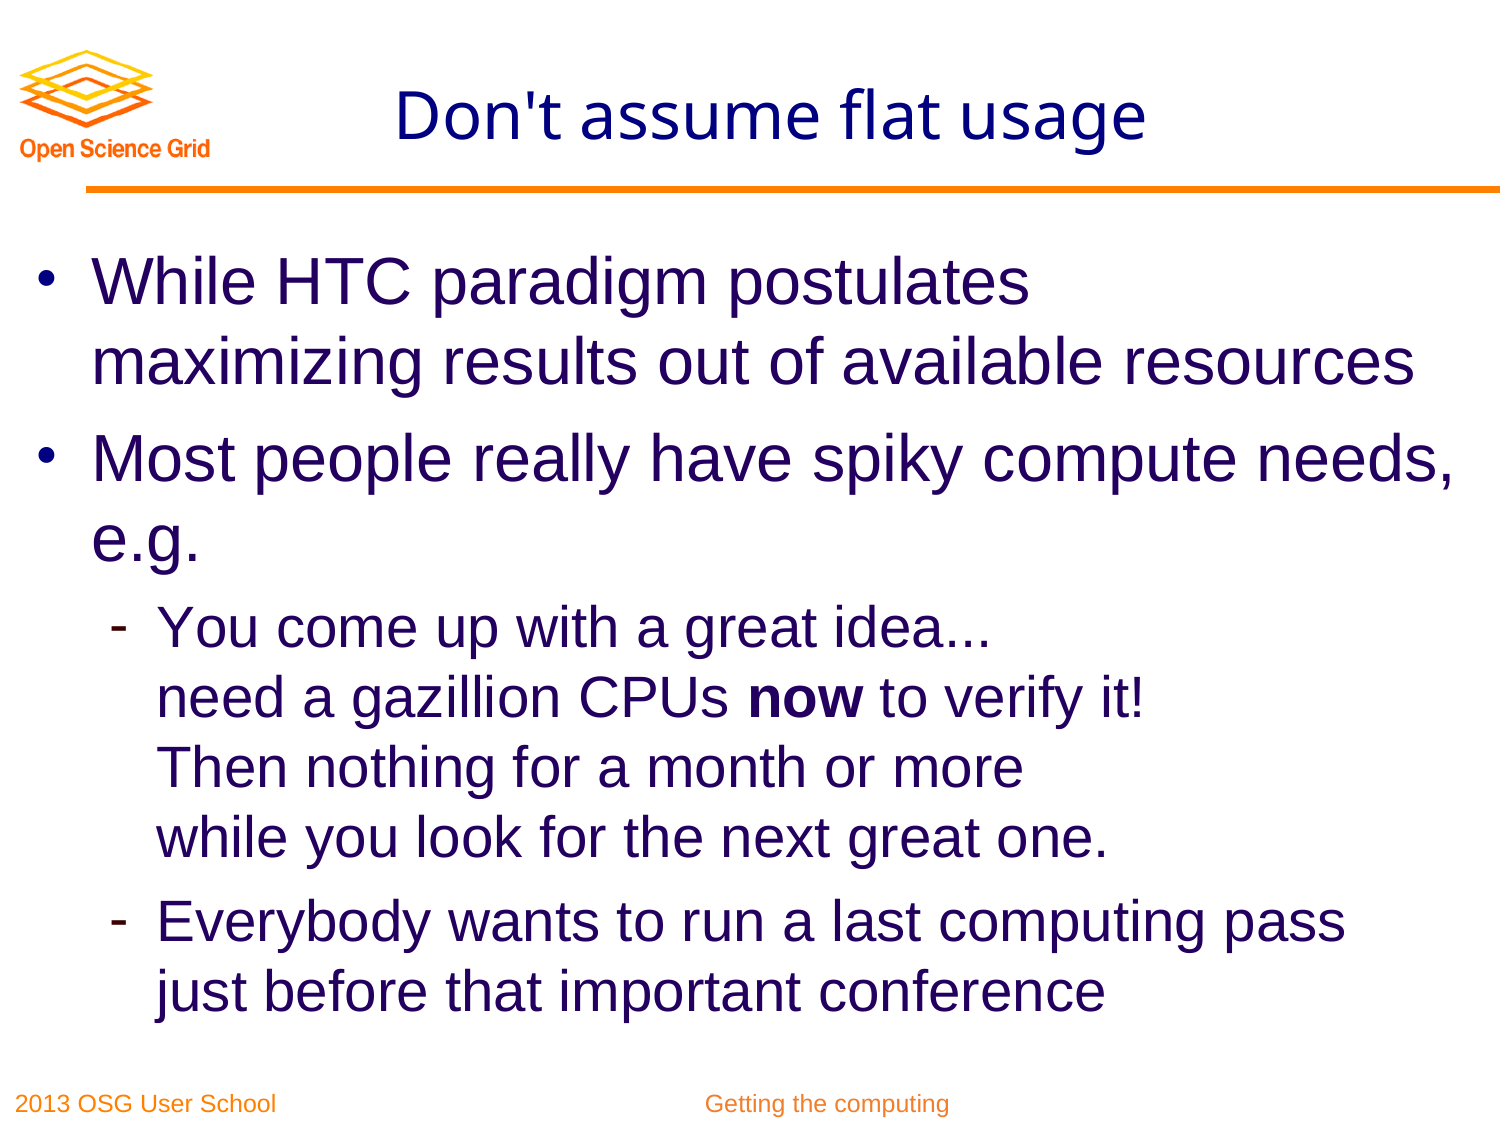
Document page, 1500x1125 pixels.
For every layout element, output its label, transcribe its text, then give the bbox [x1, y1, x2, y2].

list While HTC paradigm postulates maximizing results out of available resources Most people really have spiky compute needs, e.g. You come up with a great idea... need a gazillion CPUs now to verify it! Then nothing for a month or more while you look for the next great one. Everybody wants to run a last computing pass just before that important conference [19, 230, 1492, 1058]
picture [0, 27, 201, 179]
title Don't assume flat usage [201, 18, 1342, 207]
